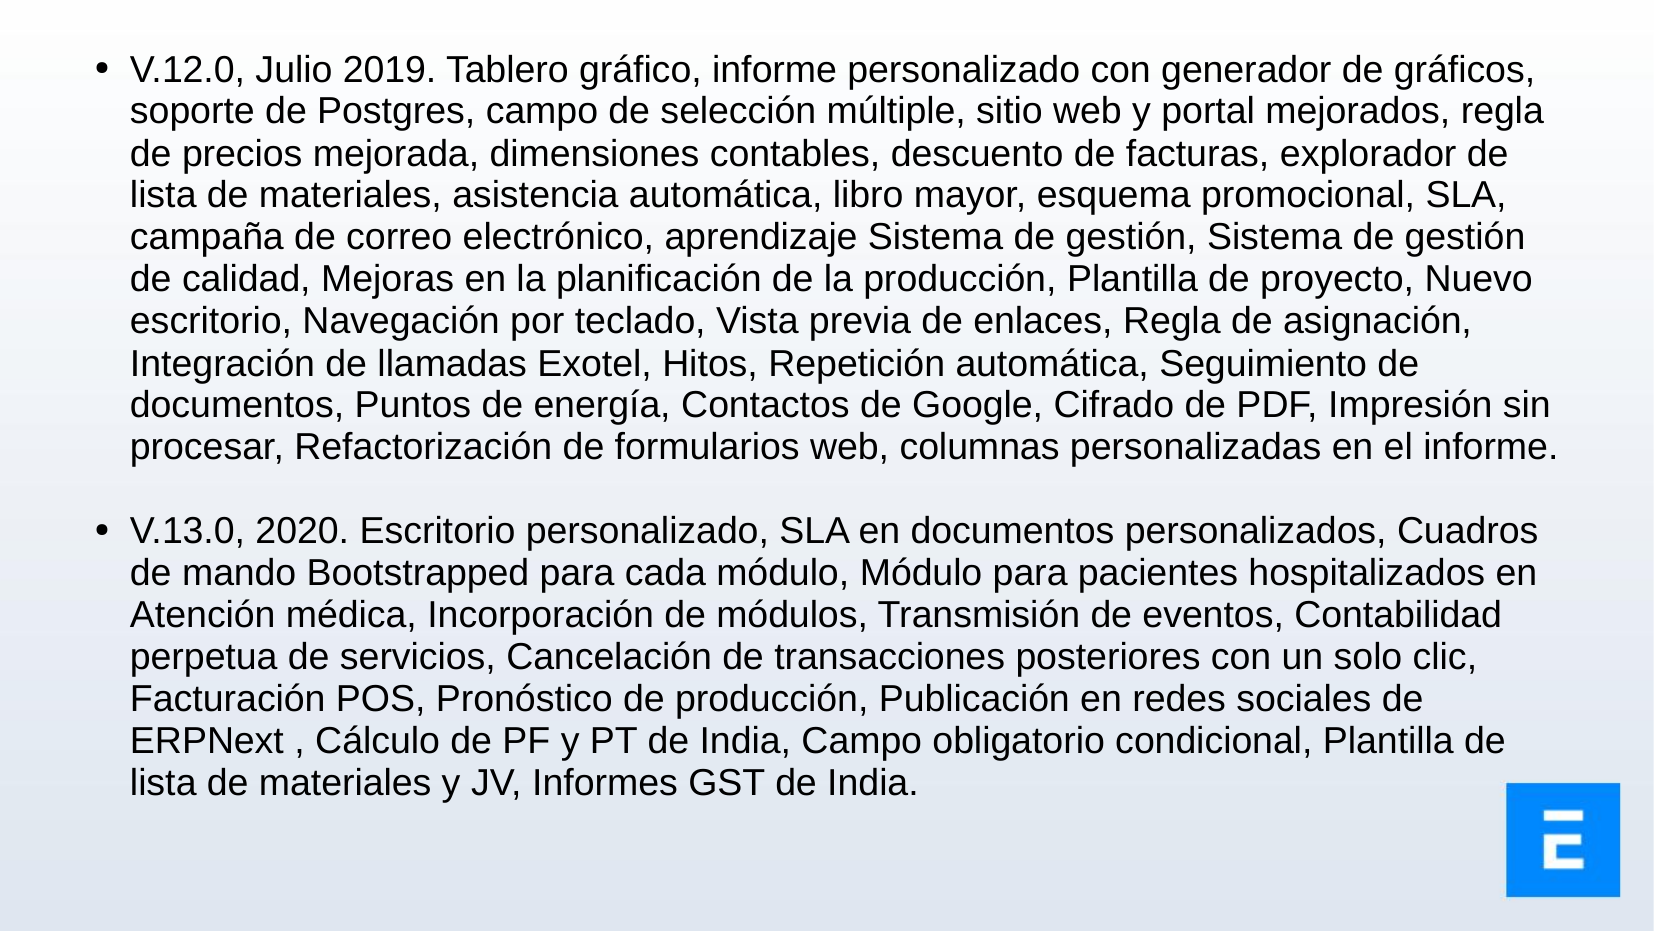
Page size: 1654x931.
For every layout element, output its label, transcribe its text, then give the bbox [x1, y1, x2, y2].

picture [0, 0, 1654, 931]
subtitle V.12.0, Julio 2019. Tablero gráfico, informe personalizado con generador de gráficos, soporte de Postgres, campo de selección múltiple, sitio web y portal mejorados, regla de precios mejorada, dimensiones contables, descuento de facturas, explorador de lista de materiales, asistencia automática, libro mayor, esquema promocional, SLA, campaña de correo electrónico, aprendizaje Sistema de gestión, Sistema de gestión de calidad, Mejoras en la planificación de la producción, Plantilla de proyecto, Nuevo escritorio, Navegación por teclado, Vista previa de enlaces, Regla de asignación, Integración de llamadas Exotel, Hitos, Repetición automática, Seguimiento de documentos, Puntos de energía, Contactos de Google, Cifrado de PDF, Impresión sin procesar, Refactorización de formularios web, columnas personalizadas en el informe. V.13.0, 2020. Escritorio personalizado, SLA en documentos personalizados, Cuadros de mando Bootstrapped para cada módulo, Módulo para pacientes hospitalizados en Atención médica, Incorporación de módulos, Transmisión de eventos, Contabilidad perpetua de servicios, Cancelación de transacciones posteriores con un solo clic, Facturación POS, Pronóstico de producción, Publicación en redes sociales de ERPNext , Cálculo de PF y PT de India, Campo obligatorio condicional, Plantilla de lista de materiales y JV, Informes GST de India. [59, 6, 1571, 897]
